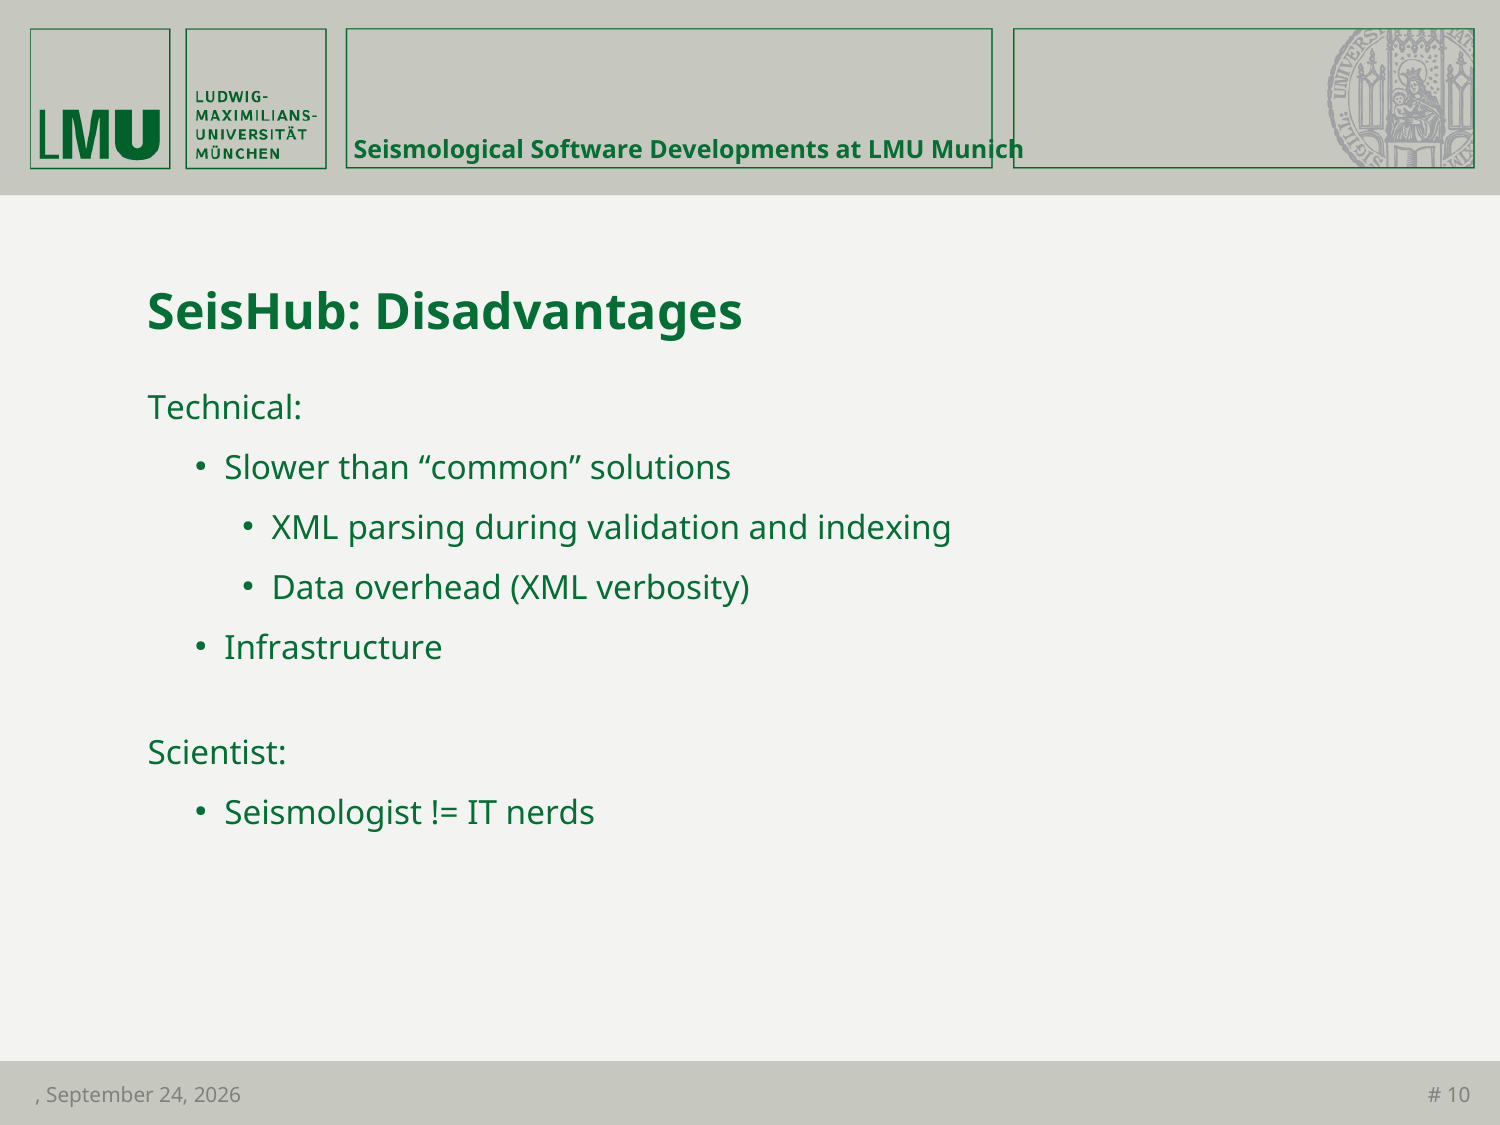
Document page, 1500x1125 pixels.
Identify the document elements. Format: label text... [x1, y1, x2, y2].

title SeisHub: Disadvantages [147, 265, 1359, 355]
list Technical: Slower than “common” solutions XML parsing during validation and indexing Data overhead (XML verbosity) Infrastructure Scientist: Seismologist != IT nerds [147, 383, 1359, 990]
picture [0, 0, 1500, 1125]
